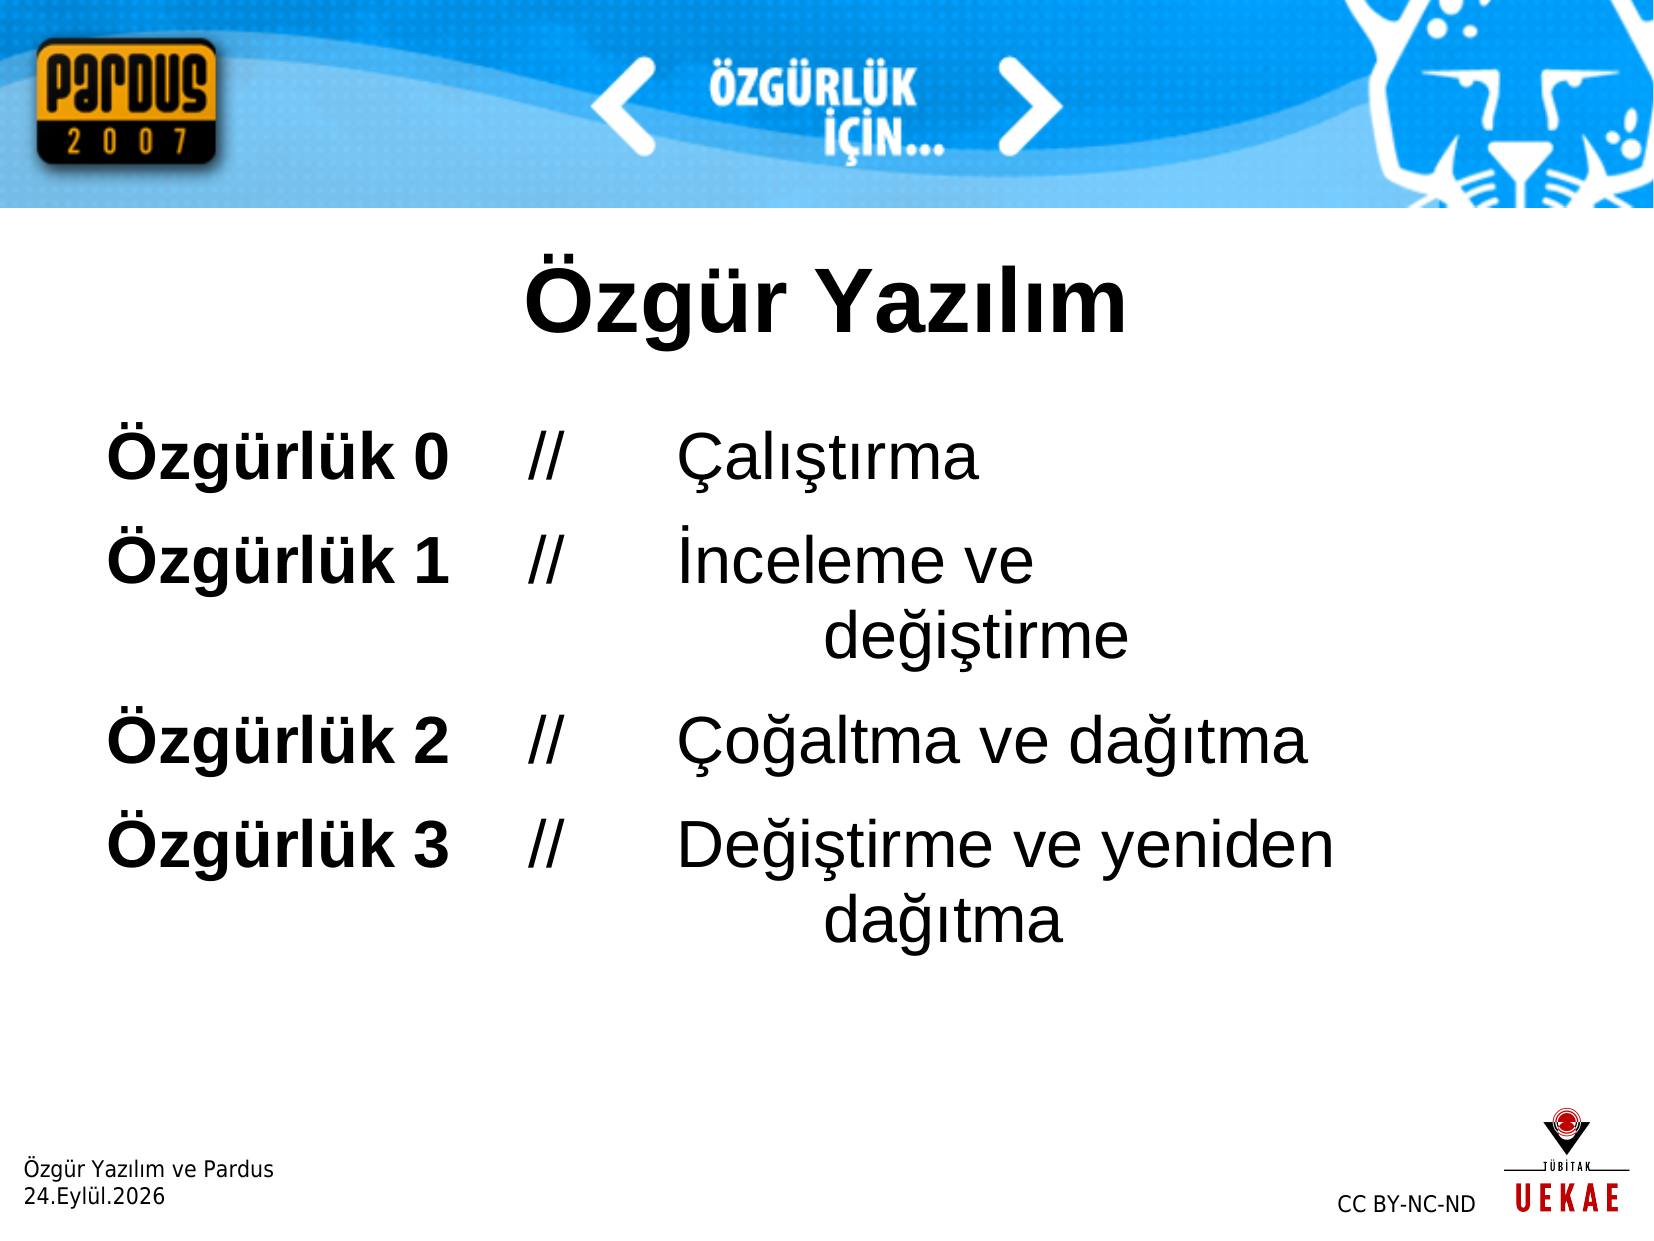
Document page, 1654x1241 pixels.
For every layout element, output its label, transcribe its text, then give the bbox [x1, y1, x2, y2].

title Özgür Yazılım [82, 197, 1571, 405]
list Özgürlük 0 // Çalıştırma Özgürlük 1 // İnceleme ve değiştirme Özgürlük 2 // Çoğaltma ve dağıtma Özgürlük 3 // Değiştirme ve yeniden dağıtma [88, 419, 1571, 1056]
picture [1500, 1104, 1634, 1215]
picture [0, 0, 1654, 208]
